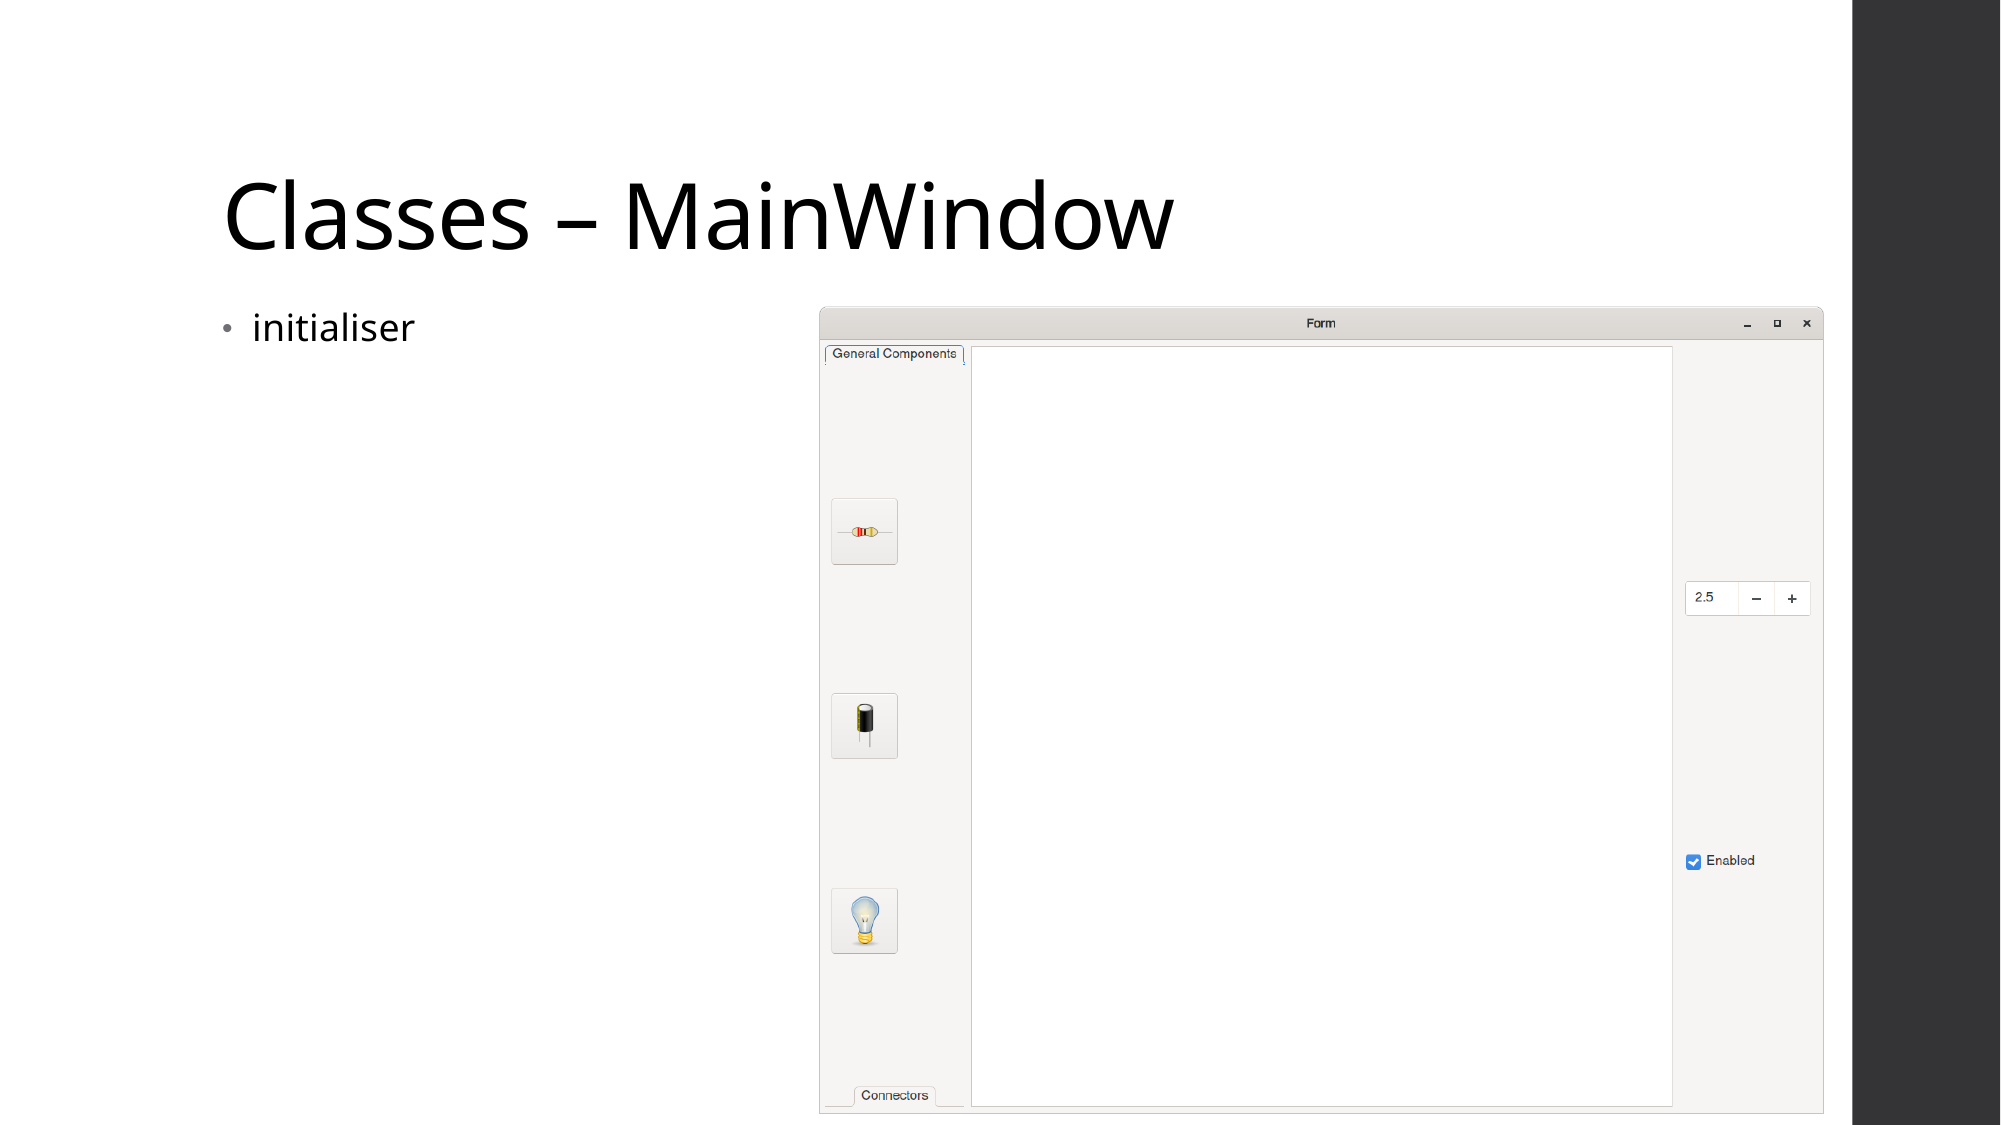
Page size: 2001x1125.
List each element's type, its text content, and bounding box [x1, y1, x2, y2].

picture [811, 300, 1831, 1121]
list initialiser [206, 299, 1617, 1014]
title Classes – MainWindow [206, 60, 1797, 278]
